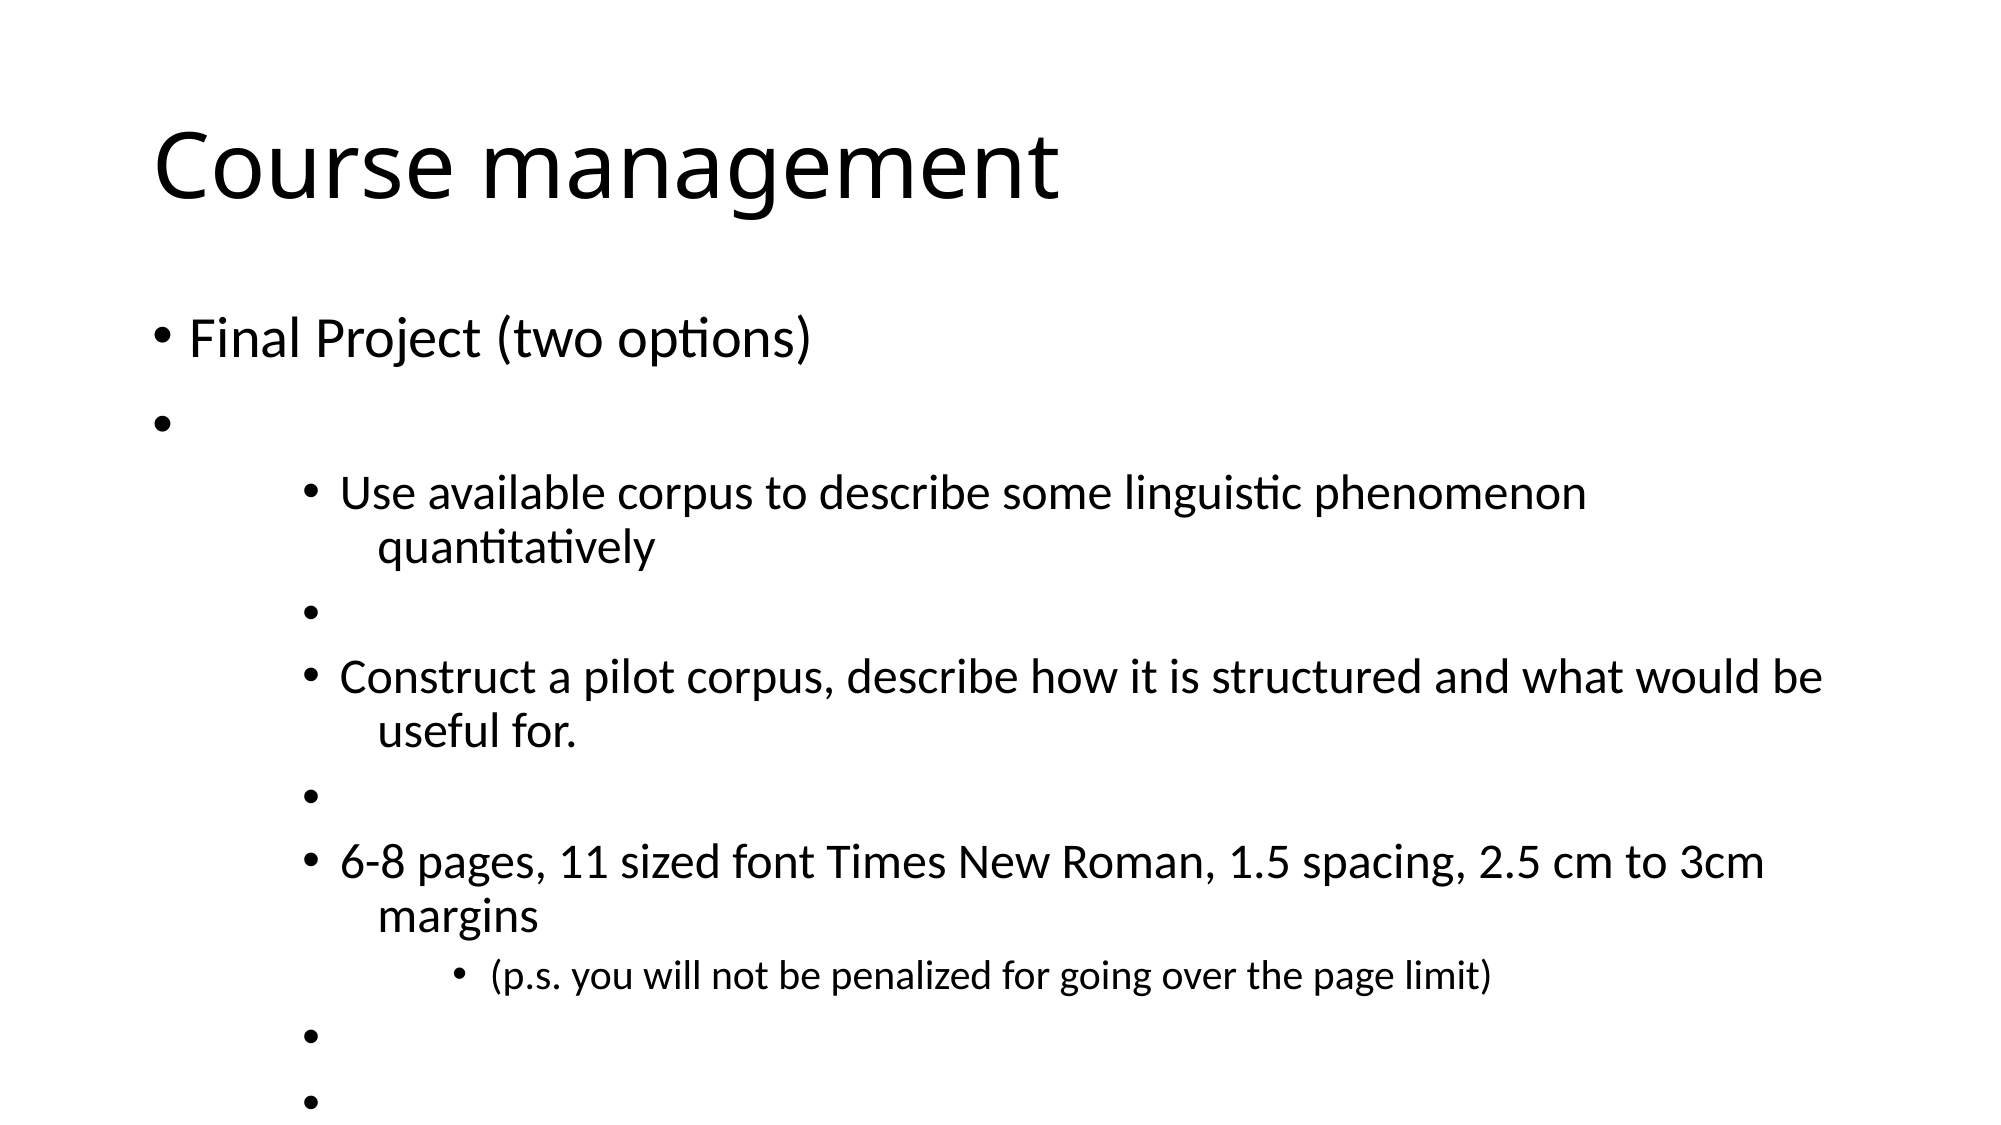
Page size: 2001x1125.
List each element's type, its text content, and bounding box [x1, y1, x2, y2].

list Final Project (two options) Use available corpus to describe some linguistic phenomenon quantitatively Construct a pilot corpus, describe how it is structured and what would be useful for. 6-8 pages, 11 sized font Times New Roman, 1.5 spacing, 2.5 cm to 3cm margins (p.s. you will not be penalized for going over the page limit) [137, 299, 1863, 1014]
title Course management [137, 59, 1863, 278]
